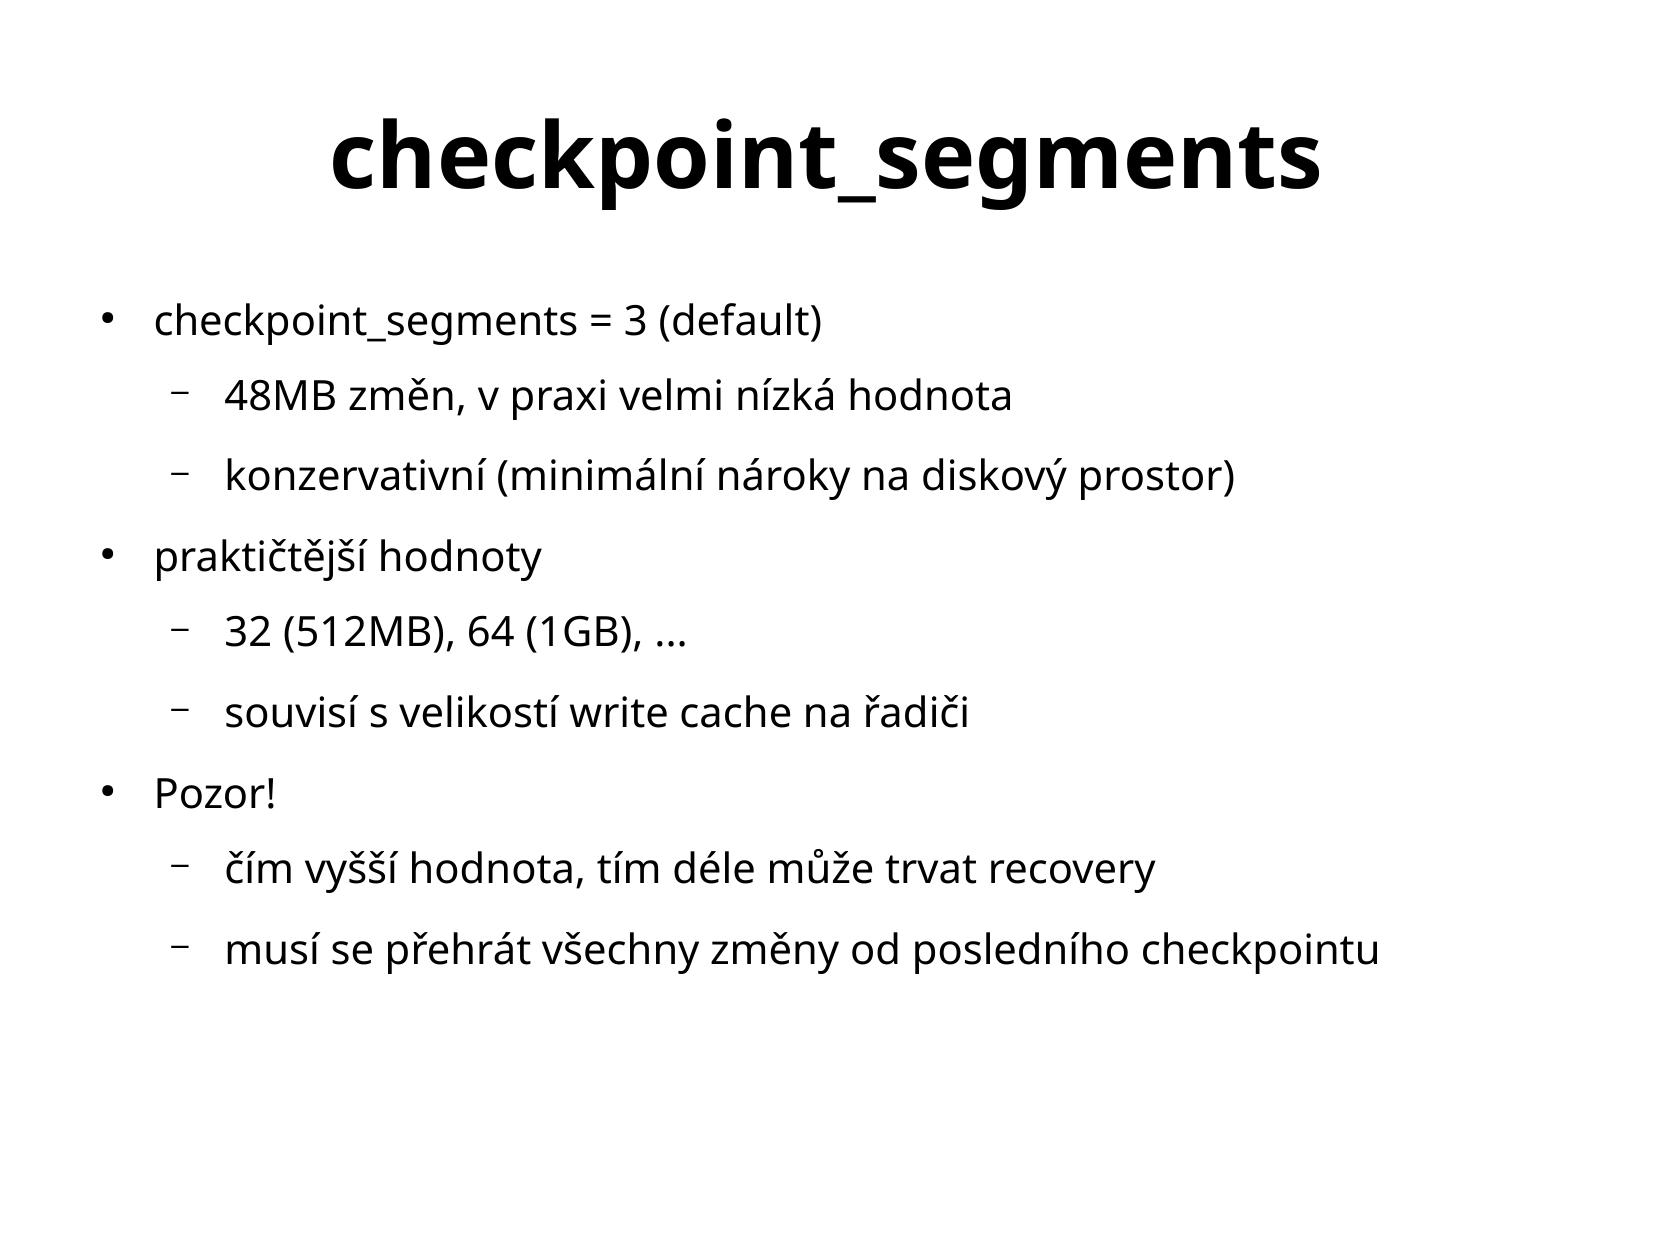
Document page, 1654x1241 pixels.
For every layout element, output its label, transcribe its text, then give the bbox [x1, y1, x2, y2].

title checkpoint_segments [82, 49, 1571, 257]
list checkpoint_segments = 3 (default) 48MB změn, v praxi velmi nízká hodnota konzervativní (minimální nároky na diskový prostor) praktičtější hodnoty 32 (512MB), 64 (1GB), ... souvisí s velikostí write cache na řadiči Pozor! čím vyšší hodnota, tím déle může trvat recovery musí se přehrát všechny změny od posledního checkpointu [82, 290, 1538, 1111]
